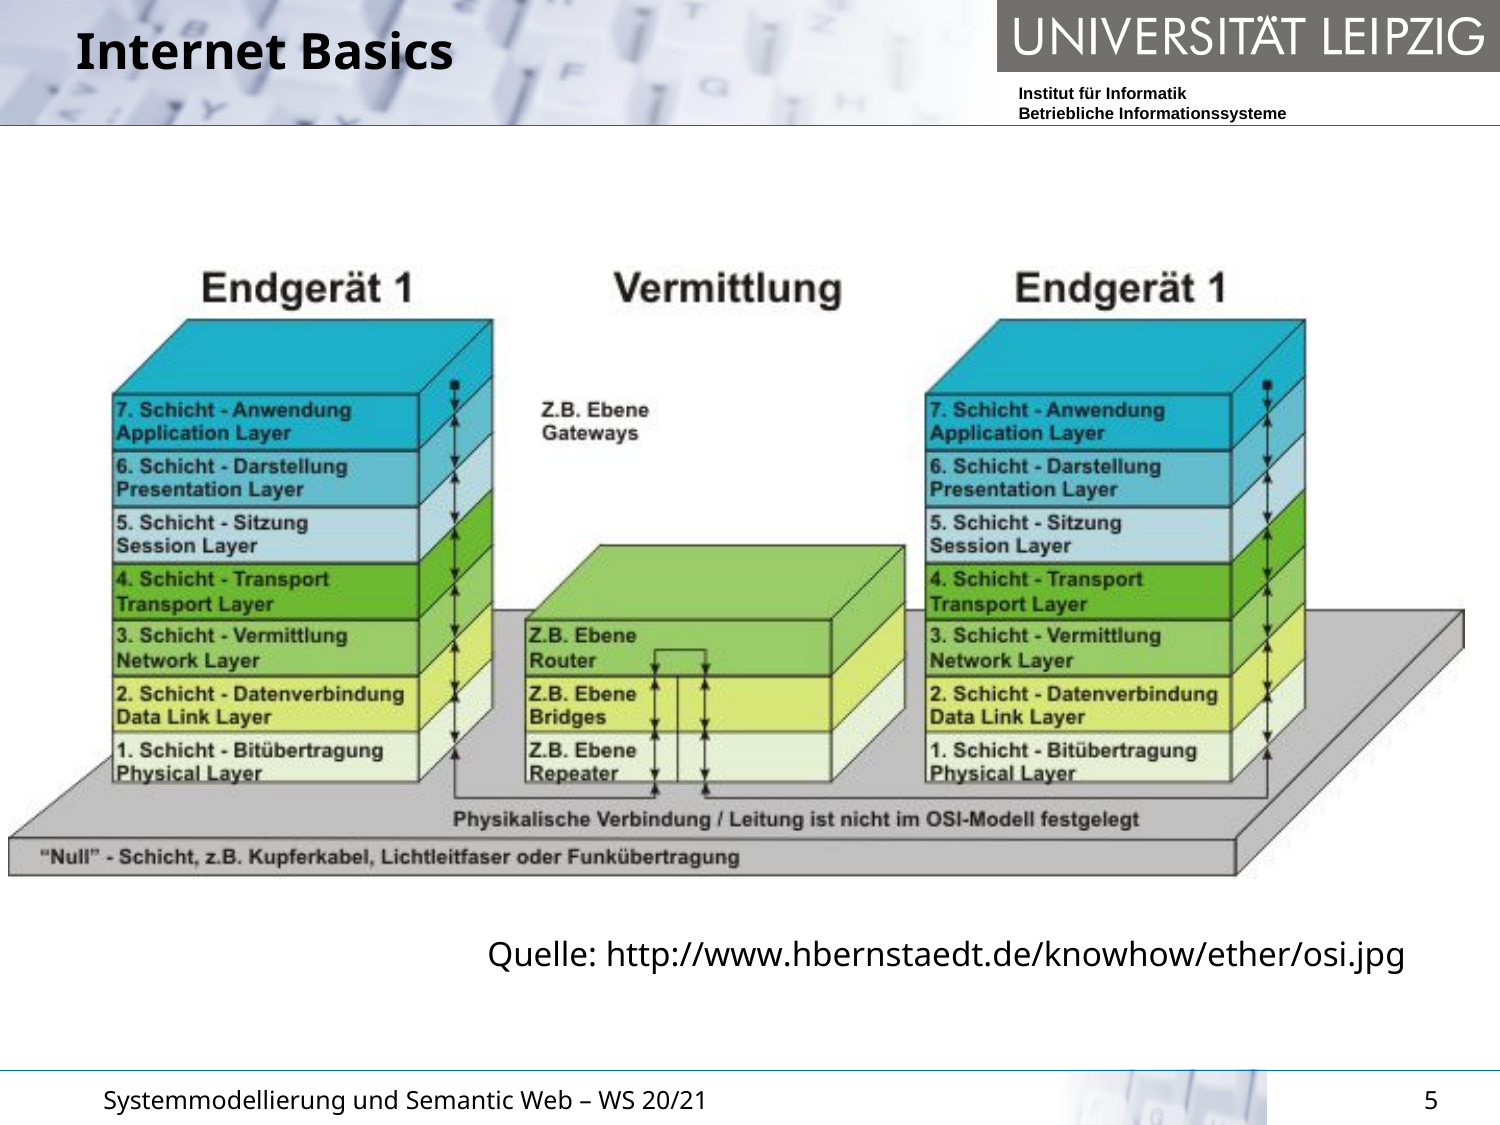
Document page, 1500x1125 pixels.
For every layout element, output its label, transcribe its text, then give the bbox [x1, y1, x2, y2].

text_box Quelle: http://www.hbernstaedt.de/knowhow/ether/osi.jpg [472, 925, 1477, 1021]
text_box Internet Basics [62, 12, 470, 88]
picture [1057, 1071, 1267, 1125]
picture [0, 0, 1500, 125]
picture [8, 265, 1465, 879]
